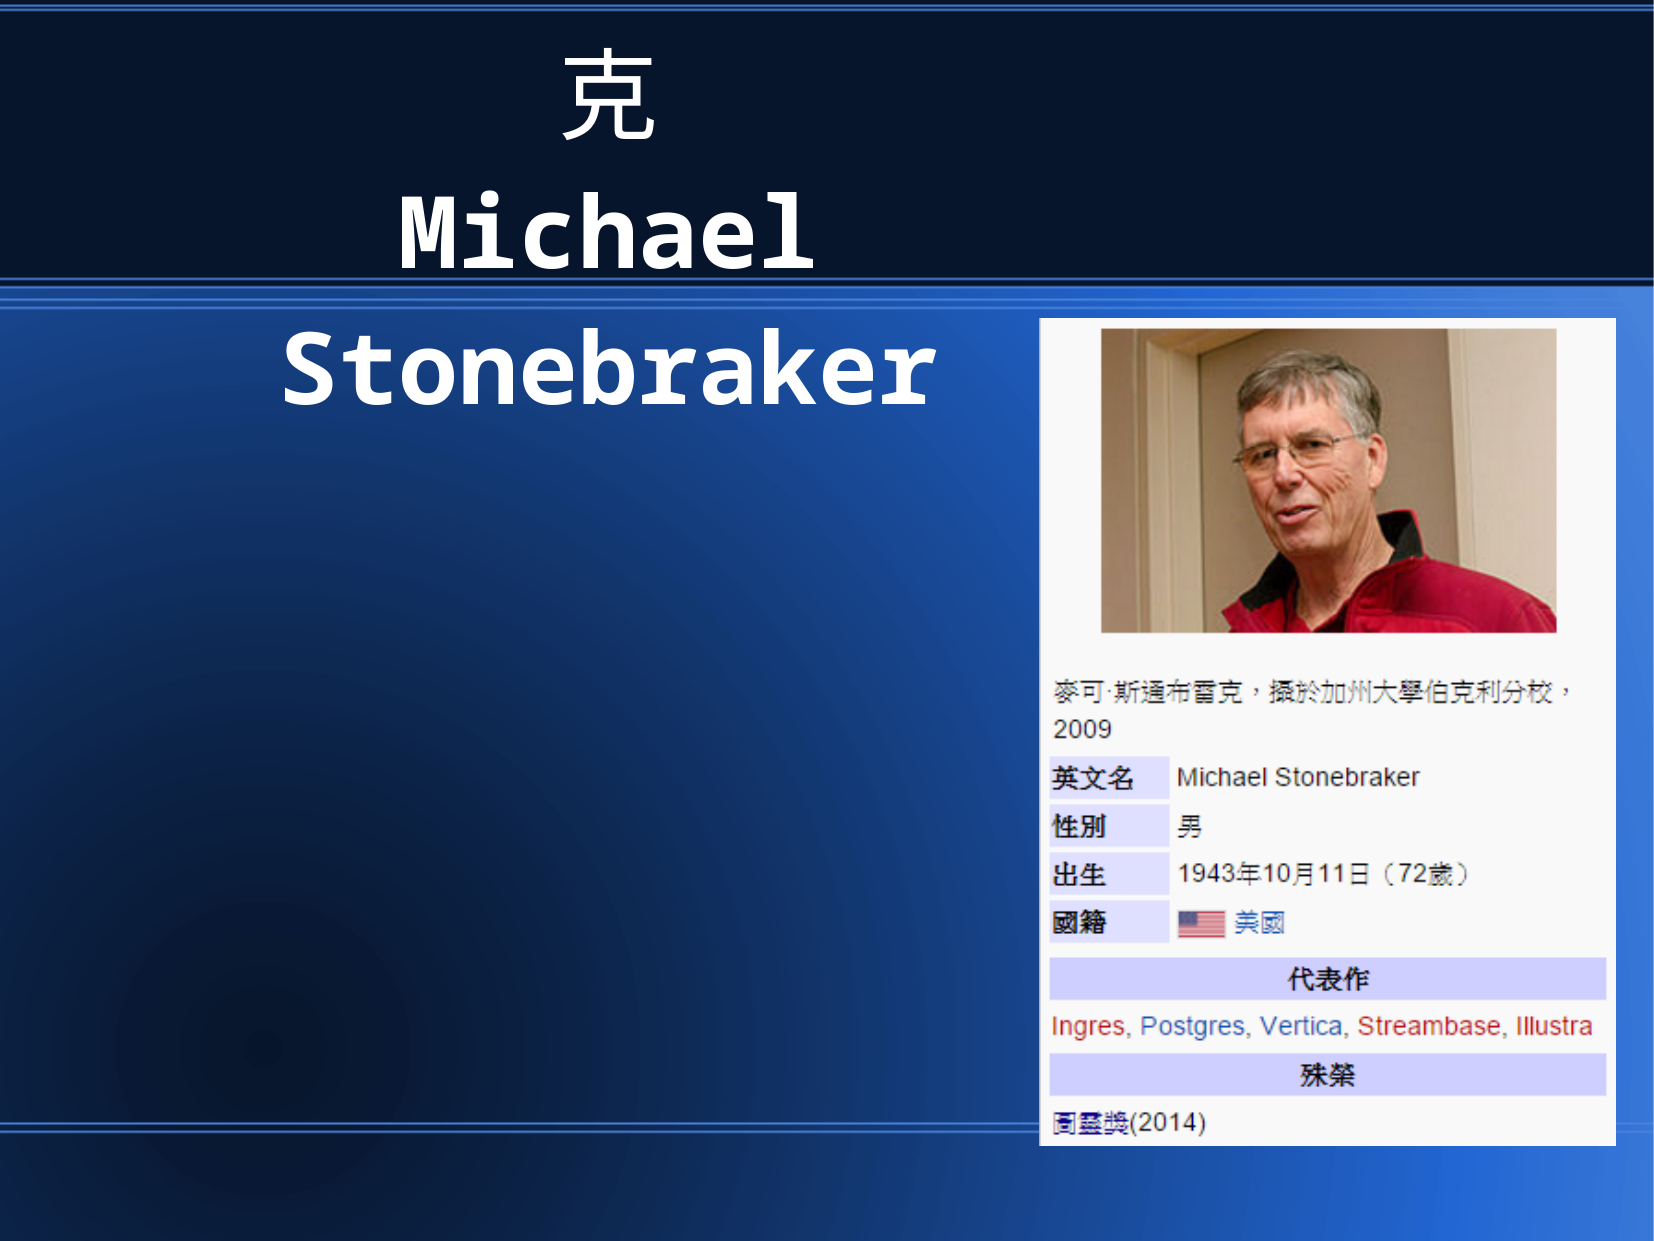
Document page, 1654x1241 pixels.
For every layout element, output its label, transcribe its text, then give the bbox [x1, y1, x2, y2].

title 2014麥可·斯通布雷克 Michael Stonebraker [82, 32, 1134, 273]
picture [0, 0, 1654, 1241]
